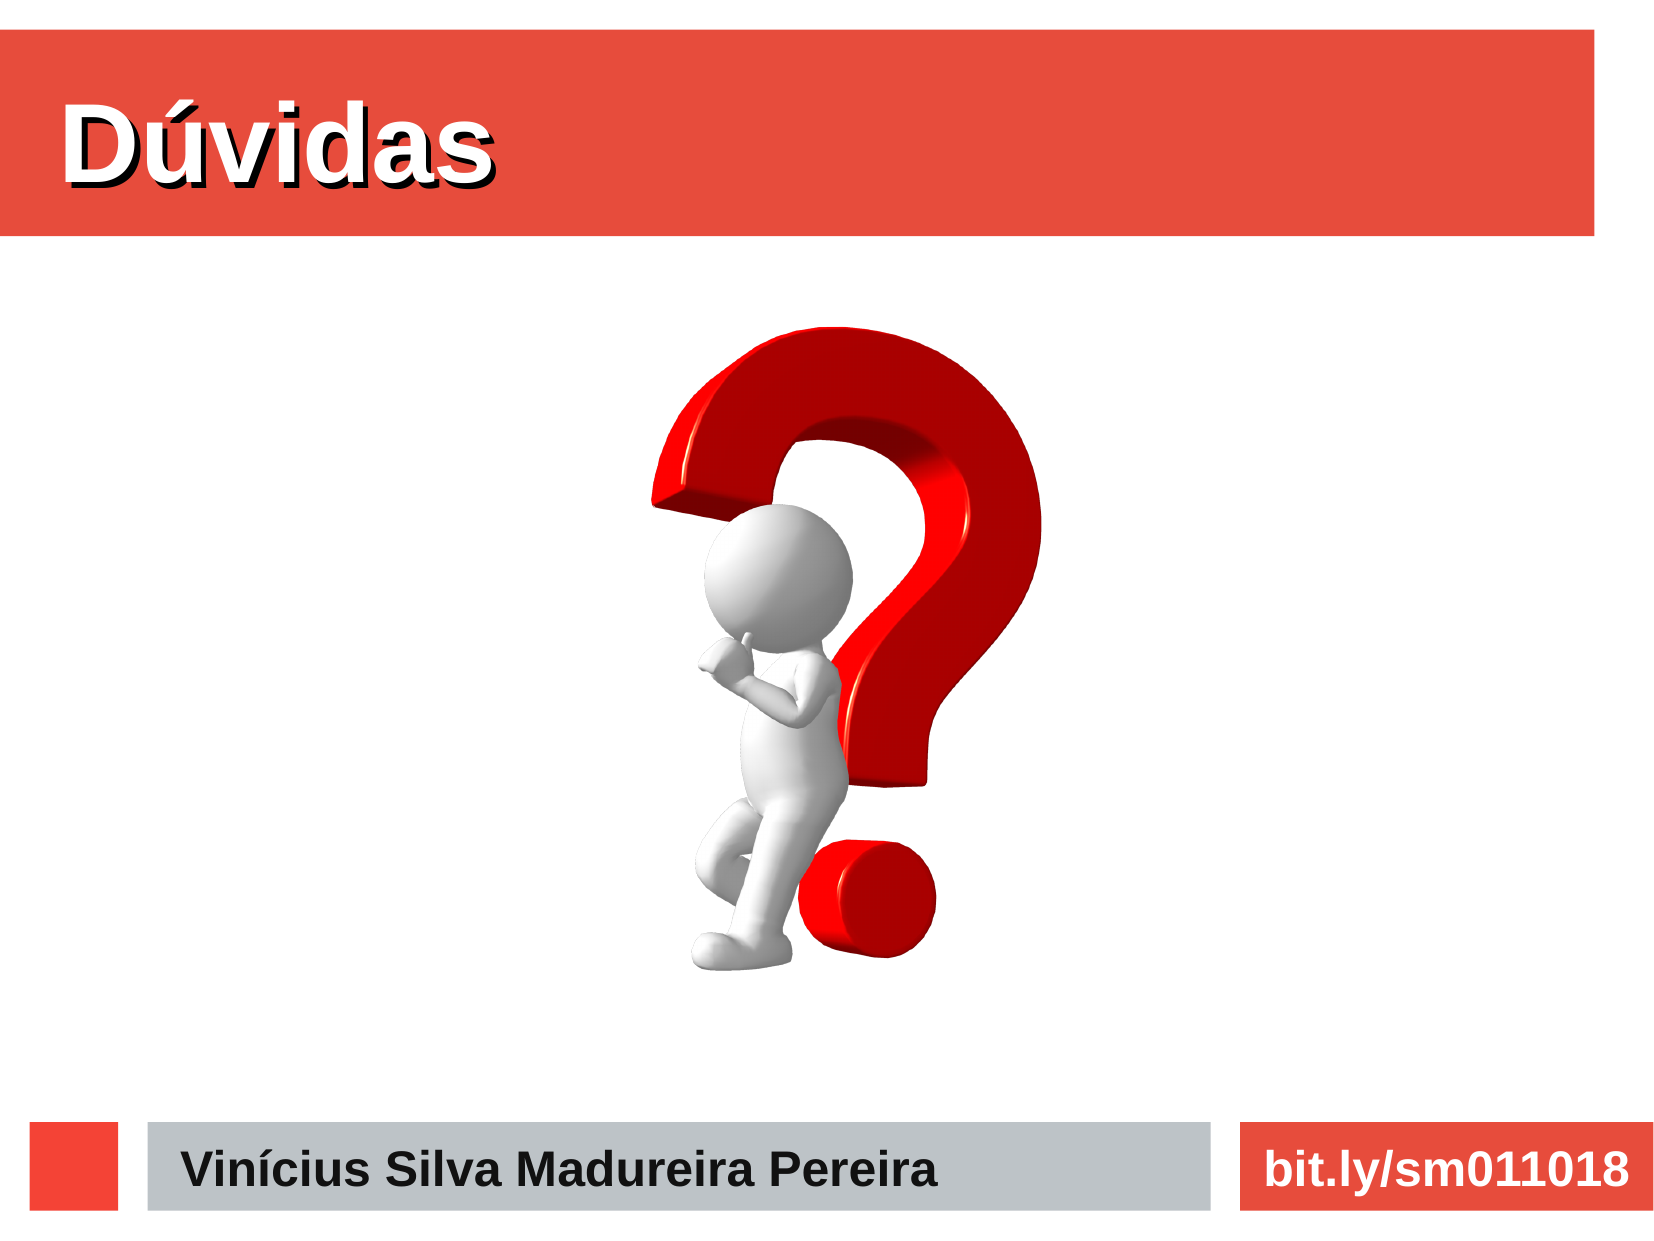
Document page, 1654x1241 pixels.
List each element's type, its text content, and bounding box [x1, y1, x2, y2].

title Dúvidas [59, 59, 1595, 207]
text_box bit.ly/sm011018 [1228, 1133, 1654, 1205]
text_box Vinícius Silva Madureira Pereira [165, 1133, 1170, 1205]
picture [494, 315, 1159, 981]
